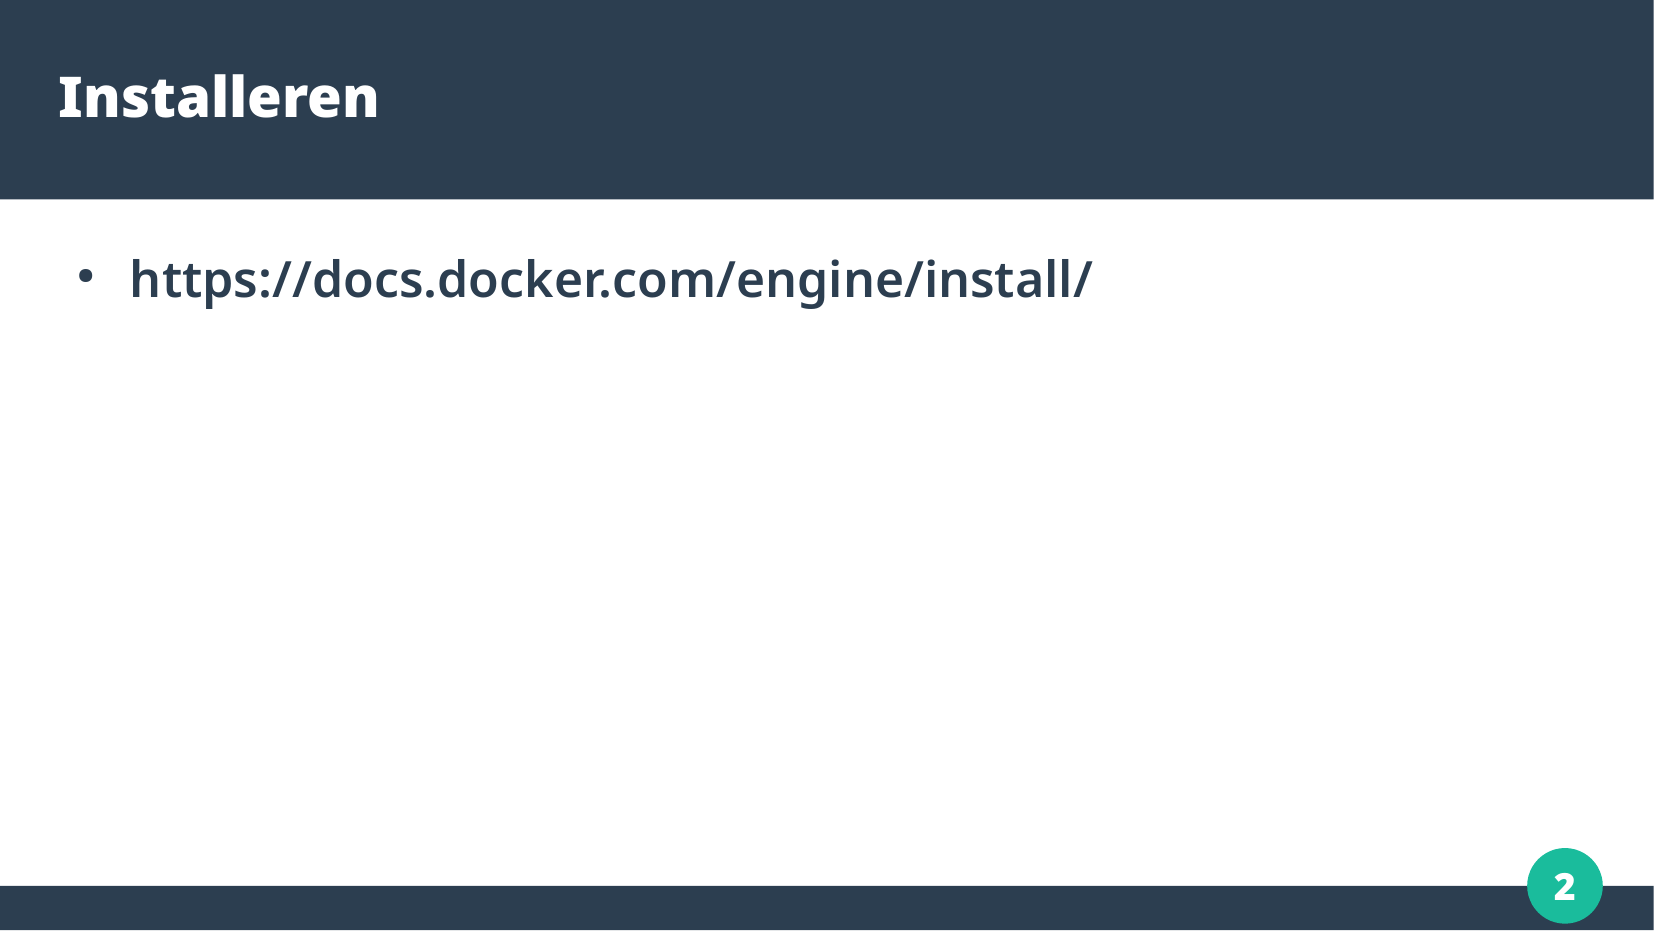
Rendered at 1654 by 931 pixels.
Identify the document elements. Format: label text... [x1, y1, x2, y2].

list https://docs.docker.com/engine/install/ [59, 243, 1595, 864]
title Installeren [59, 37, 1595, 156]
